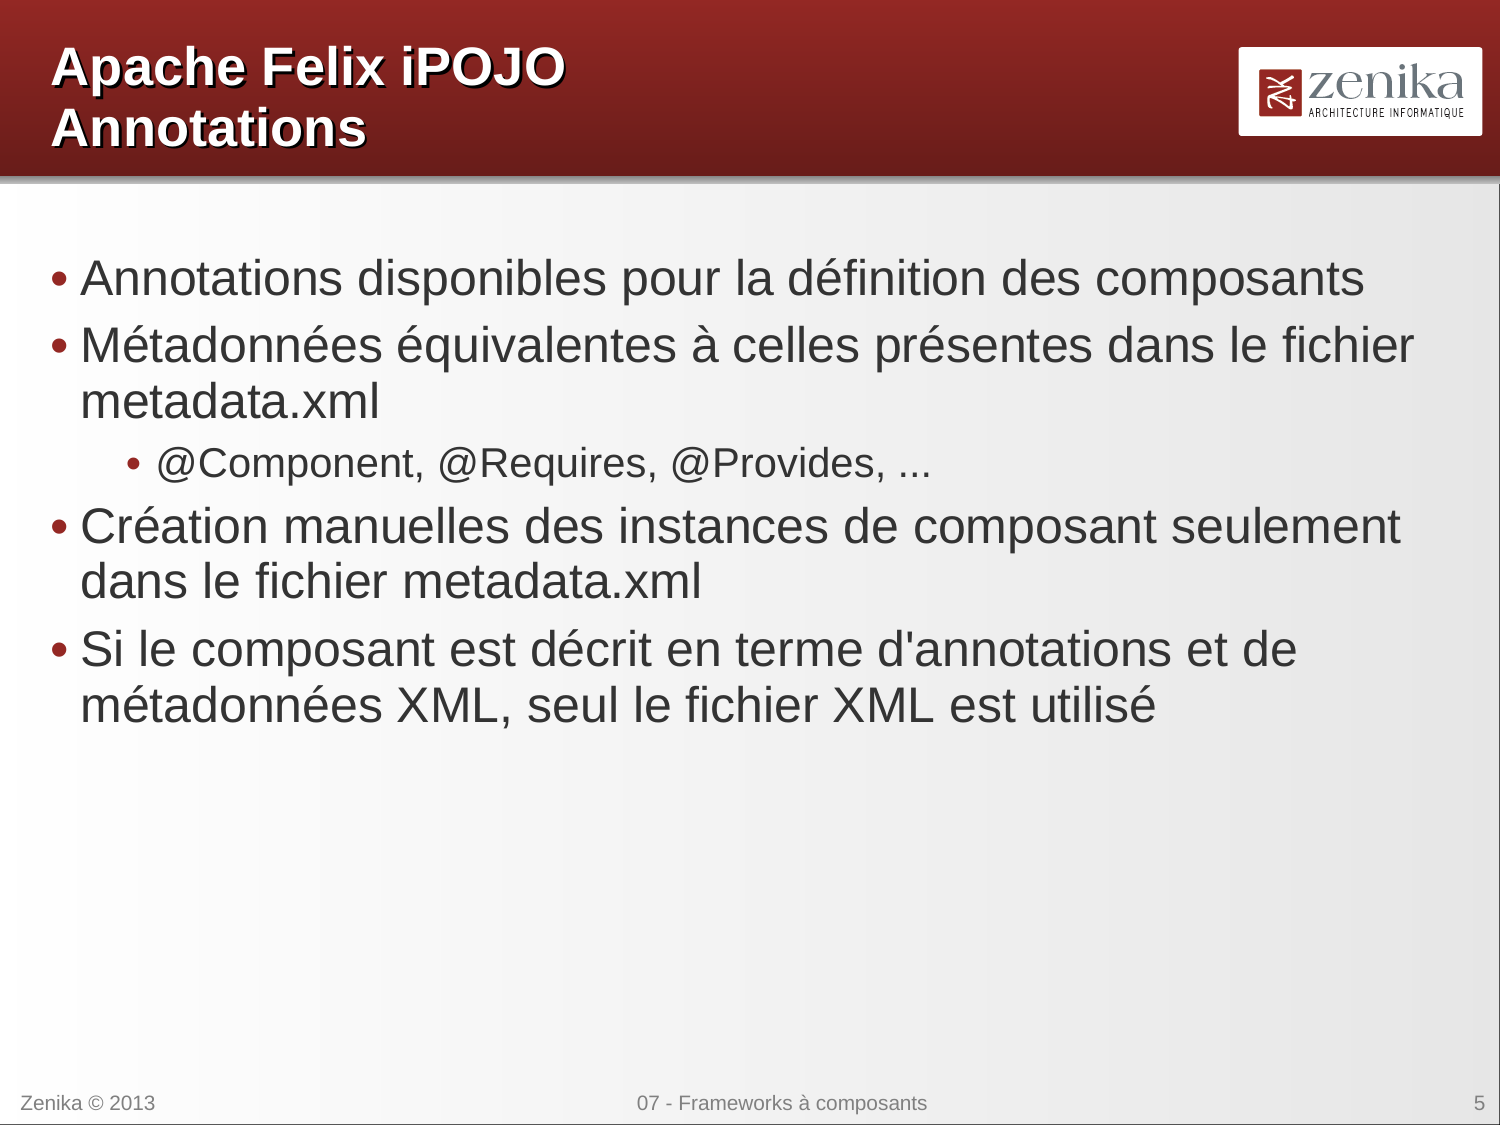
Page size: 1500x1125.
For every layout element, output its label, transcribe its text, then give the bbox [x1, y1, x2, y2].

picture [1257, 58, 1464, 125]
list Annotations disponibles pour la définition des composants Métadonnées équivalentes à celles présentes dans le fichier metadata.xml @Component, @Requires, @Provides, ... Création manuelles des instances de composant seulement dans le fichier metadata.xml Si le composant est décrit en terme d'annotations et de métadonnées XML, seul le fichier XML est utilisé [50, 249, 1435, 1064]
title Apache Felix iPOJO Annotations [50, 22, 1206, 172]
